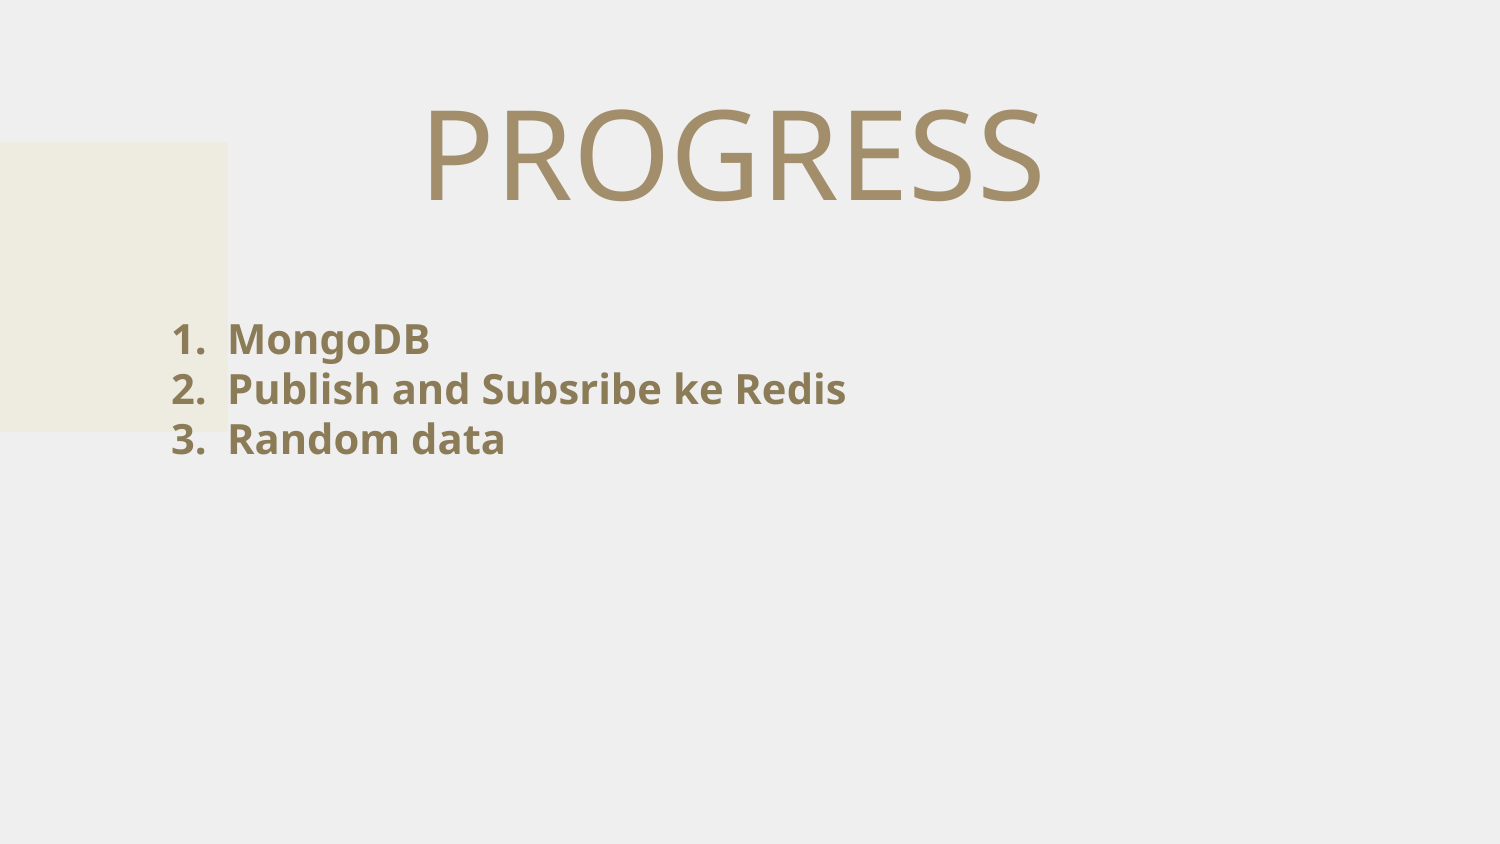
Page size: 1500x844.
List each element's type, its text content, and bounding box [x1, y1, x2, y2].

text_box MongoDB Publish and Subsribe ke Redis Random data [130, 297, 1274, 701]
text_box PROGRESS [405, 92, 1206, 240]
